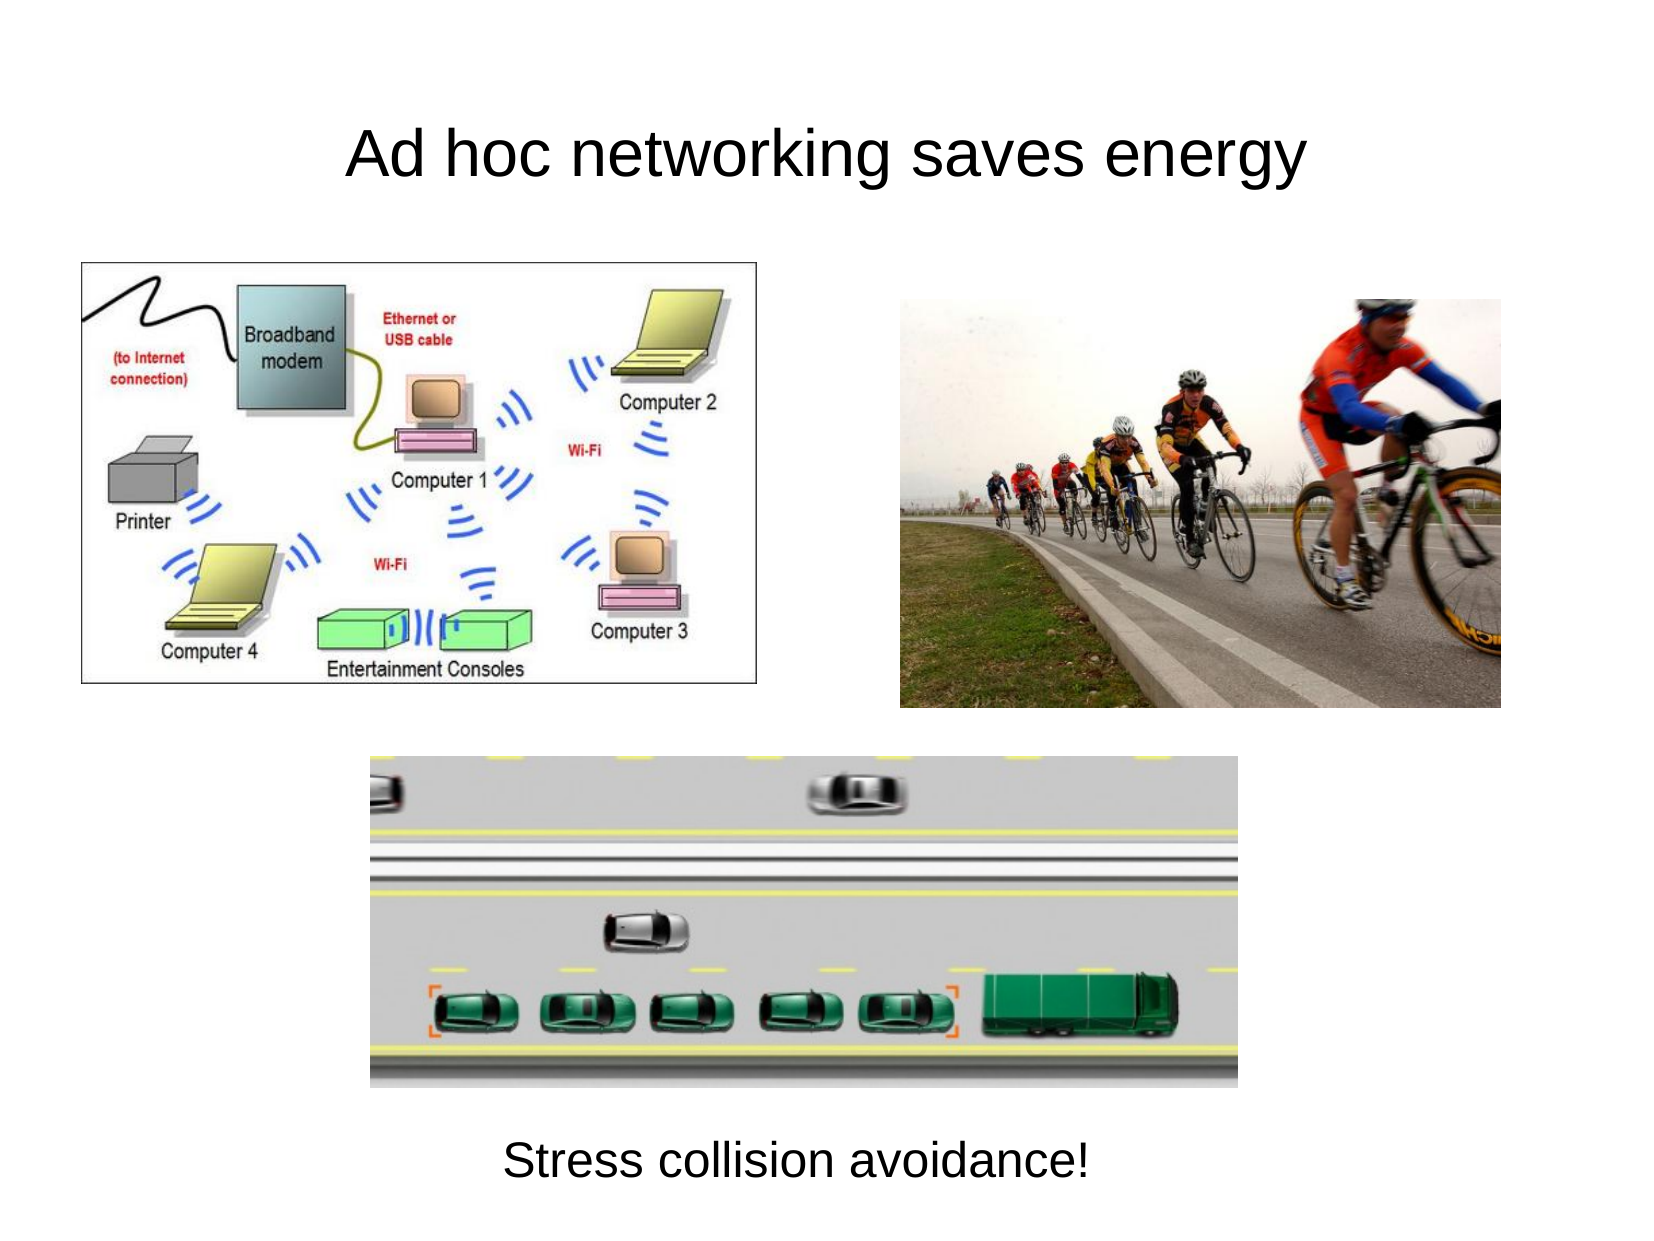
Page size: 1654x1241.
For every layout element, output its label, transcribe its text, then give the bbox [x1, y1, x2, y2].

picture [81, 262, 757, 684]
picture [900, 299, 1501, 709]
picture [370, 756, 1238, 1088]
title Ad hoc networking saves energy [82, 49, 1571, 257]
text_box Stress collision avoidance! [487, 1125, 1106, 1196]
